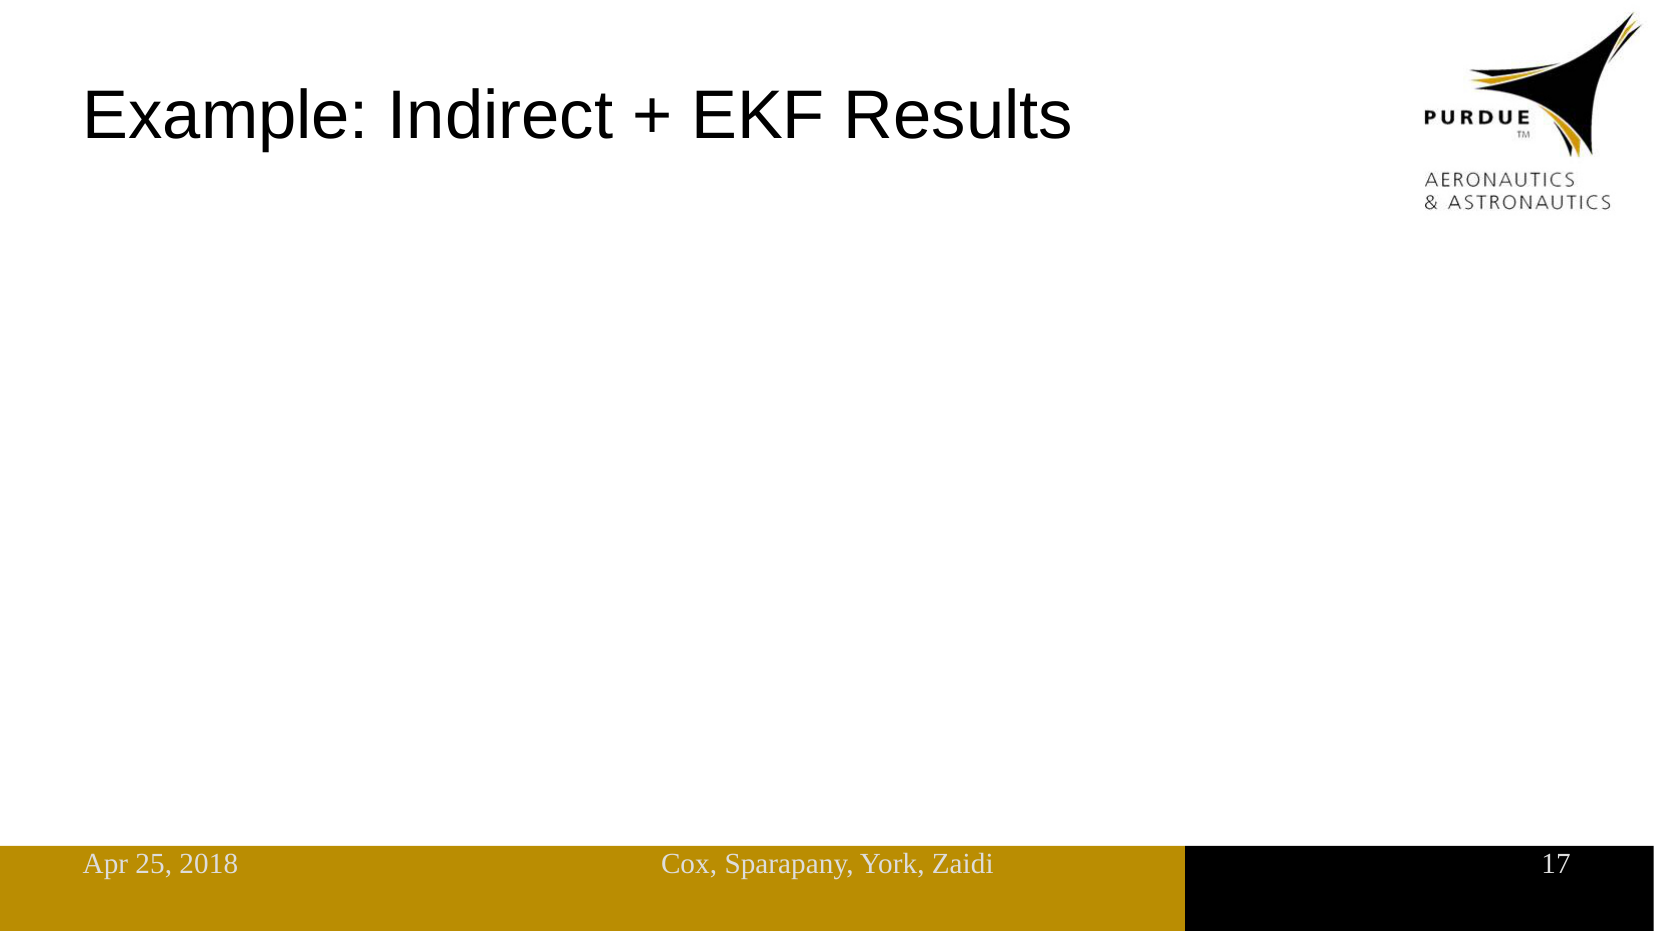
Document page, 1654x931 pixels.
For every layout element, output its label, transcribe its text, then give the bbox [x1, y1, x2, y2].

picture [1415, 0, 1654, 218]
title Example: Indirect + EKF Results [82, 37, 1571, 193]
